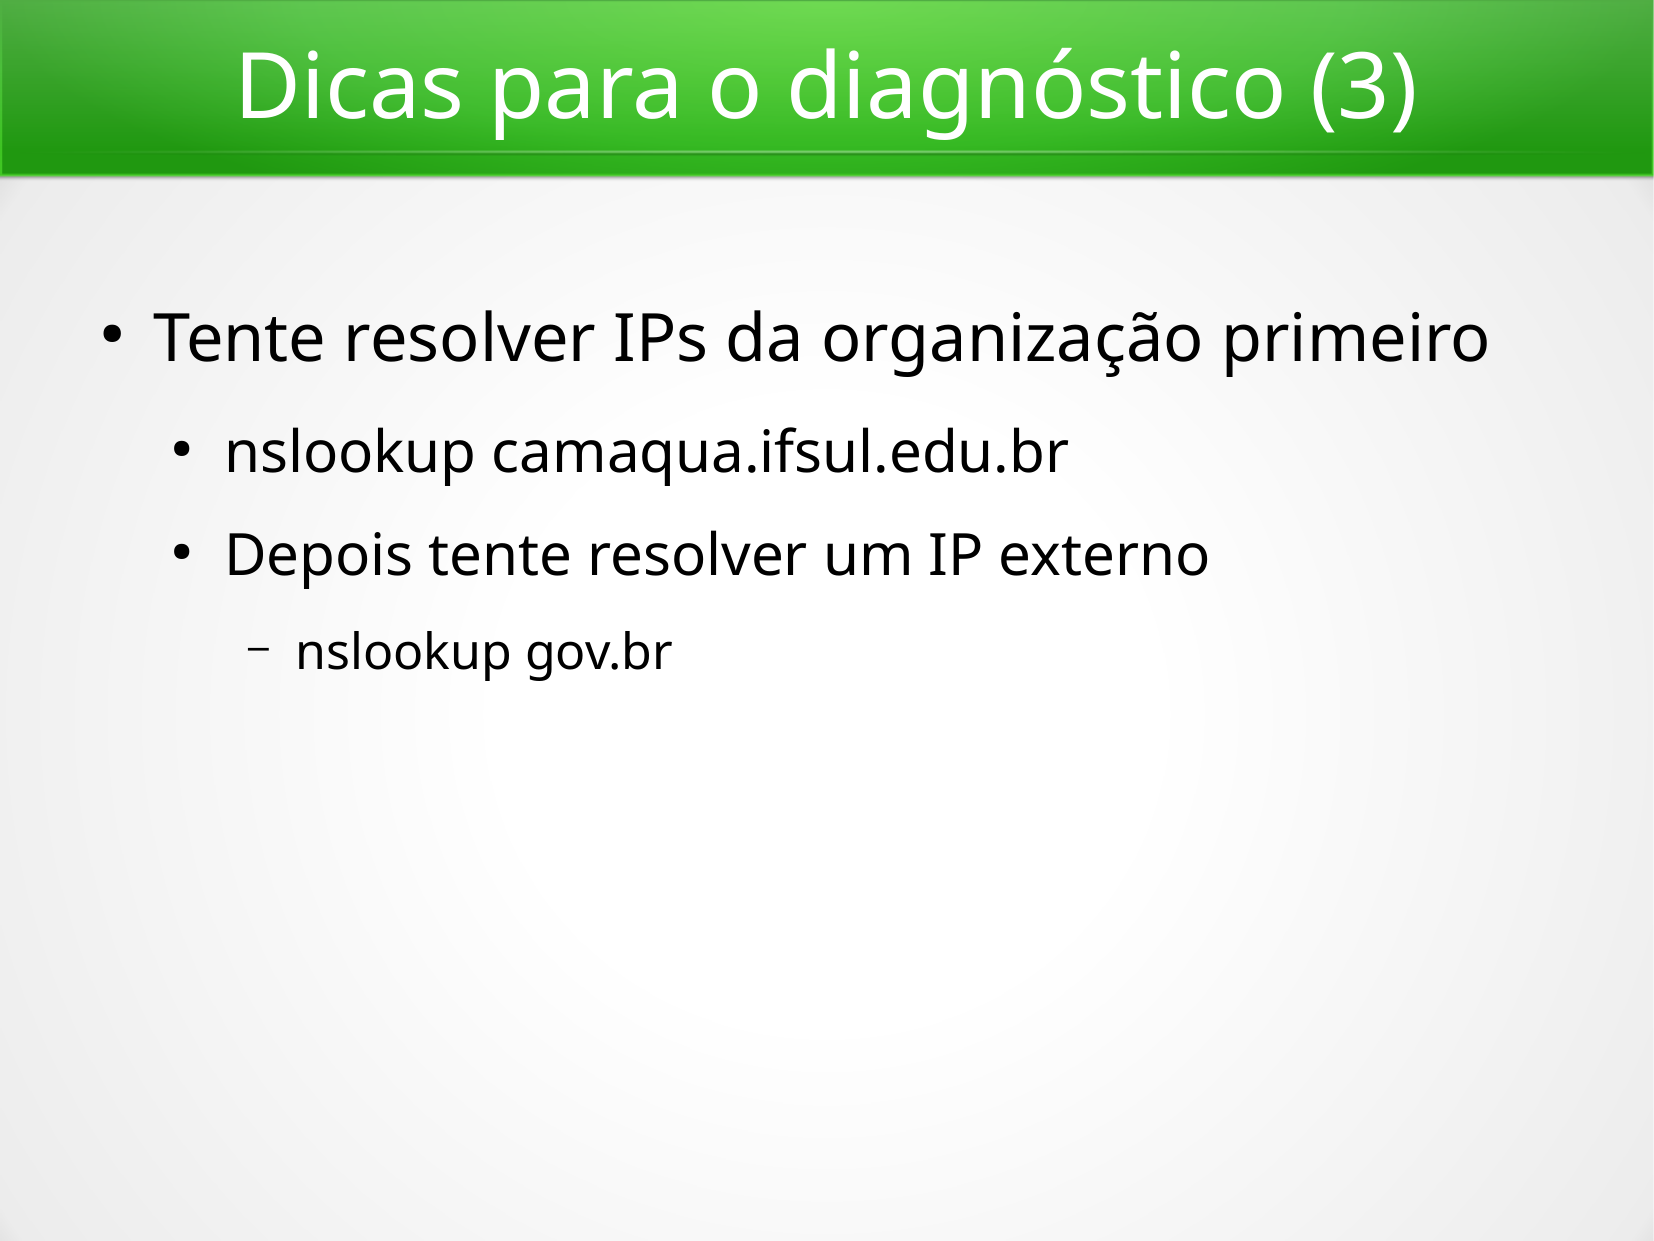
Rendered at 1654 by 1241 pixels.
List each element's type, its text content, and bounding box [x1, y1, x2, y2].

list Tente resolver IPs da organização primeiro nslookup camaqua.ifsul.edu.br Depois tente resolver um IP externo nslookup gov.br [82, 290, 1571, 1010]
title Dicas para o diagnóstico (3) [82, 11, 1571, 154]
picture [0, 0, 1654, 1241]
